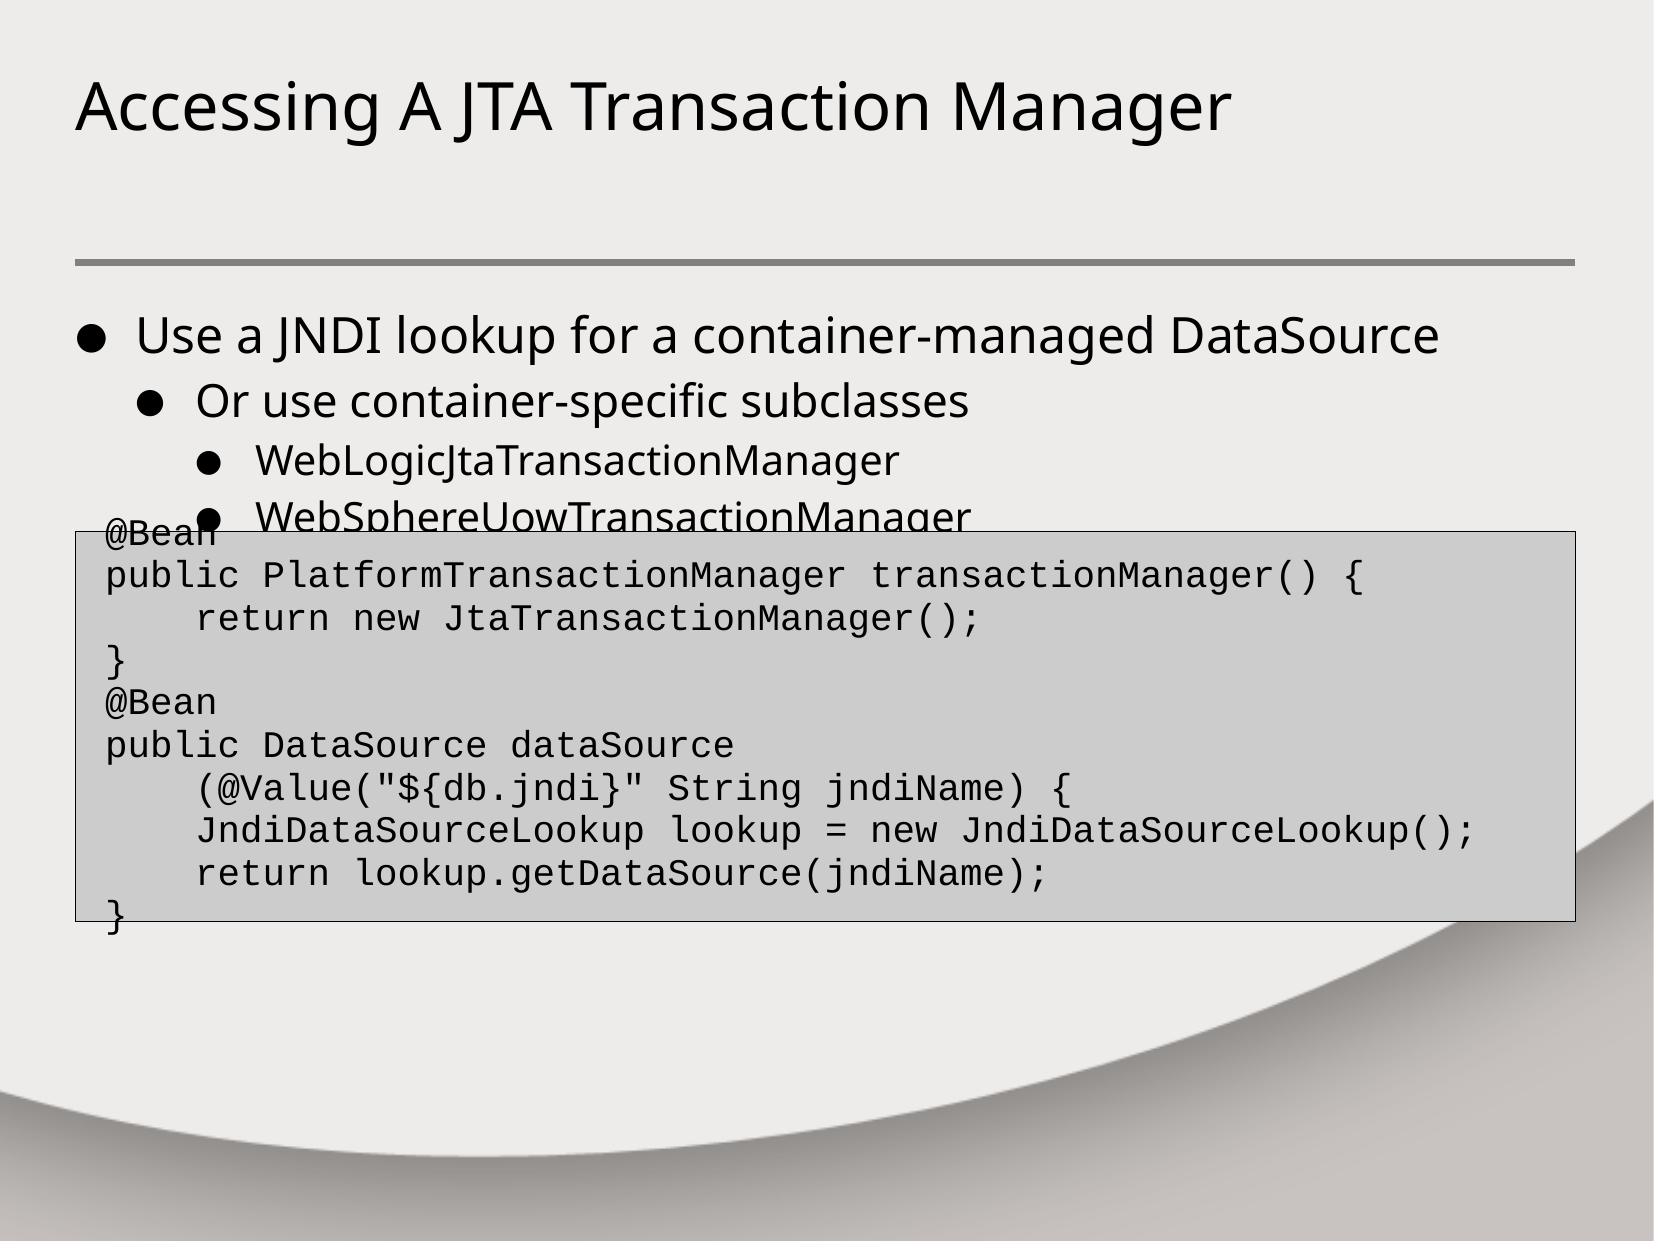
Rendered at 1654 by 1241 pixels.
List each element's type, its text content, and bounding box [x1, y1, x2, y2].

text_box @Bean public PlatformTransactionManager transactionManager() { return new JtaTransactionManager(); } @Bean public DataSource dataSource (@Value("${db.jndi}" String jndiName) { JndiDataSourceLookup lookup = new JndiDataSourceLookup(); return lookup.getDataSource(jndiName); } [75, 531, 1576, 922]
list Use a JNDI lookup for a container-managed DataSource Or use container-specific subclasses WebLogicJtaTransactionManager WebSphereUowTransactionManager [75, 300, 1576, 531]
list Use a JNDI lookup for a container-managed DataSource Or use container-specific subclasses WebLogicJtaTransactionManager WebSphereUowTransactionManager [75, 922, 1576, 1163]
title Accessing A JTA Transaction Manager [75, 75, 1576, 226]
picture [0, 0, 1654, 1241]
